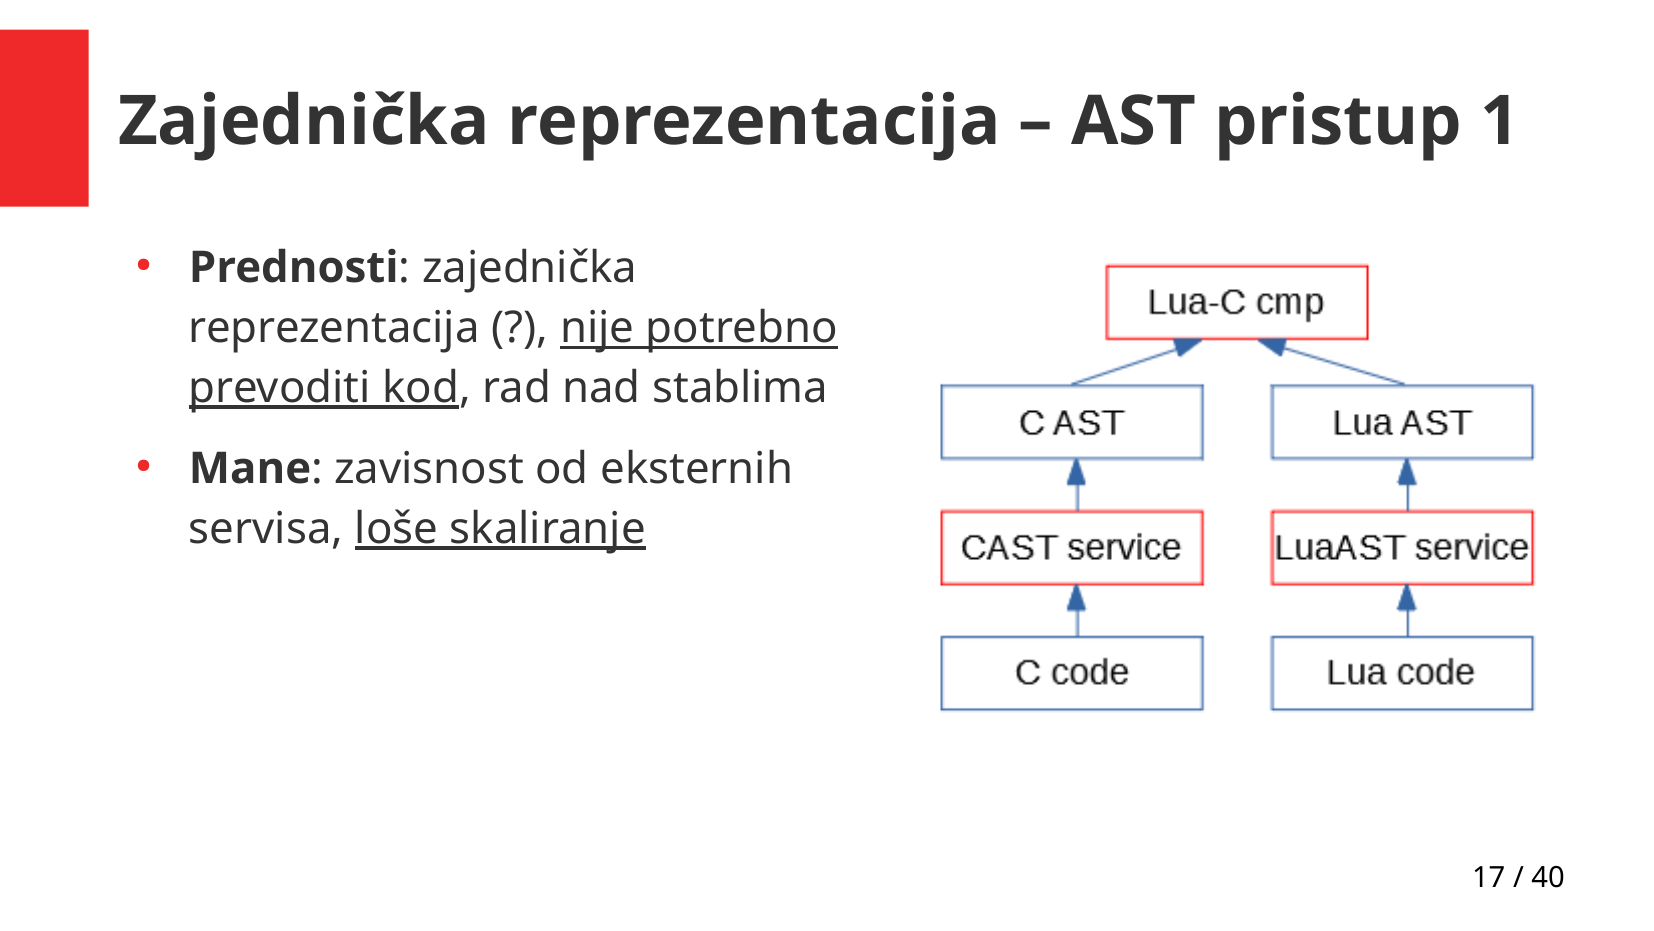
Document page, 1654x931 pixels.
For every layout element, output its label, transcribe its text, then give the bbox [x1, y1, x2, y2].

picture [933, 254, 1552, 725]
list Prednosti: zajednička reprezentacija (?), nije potrebno prevoditi kod, rad nad stablima Mane: zavisnost od eksternih servisa, loše skaliranje [118, 236, 839, 798]
title Zajednička reprezentacija – AST pristup 1 [118, 29, 1595, 207]
